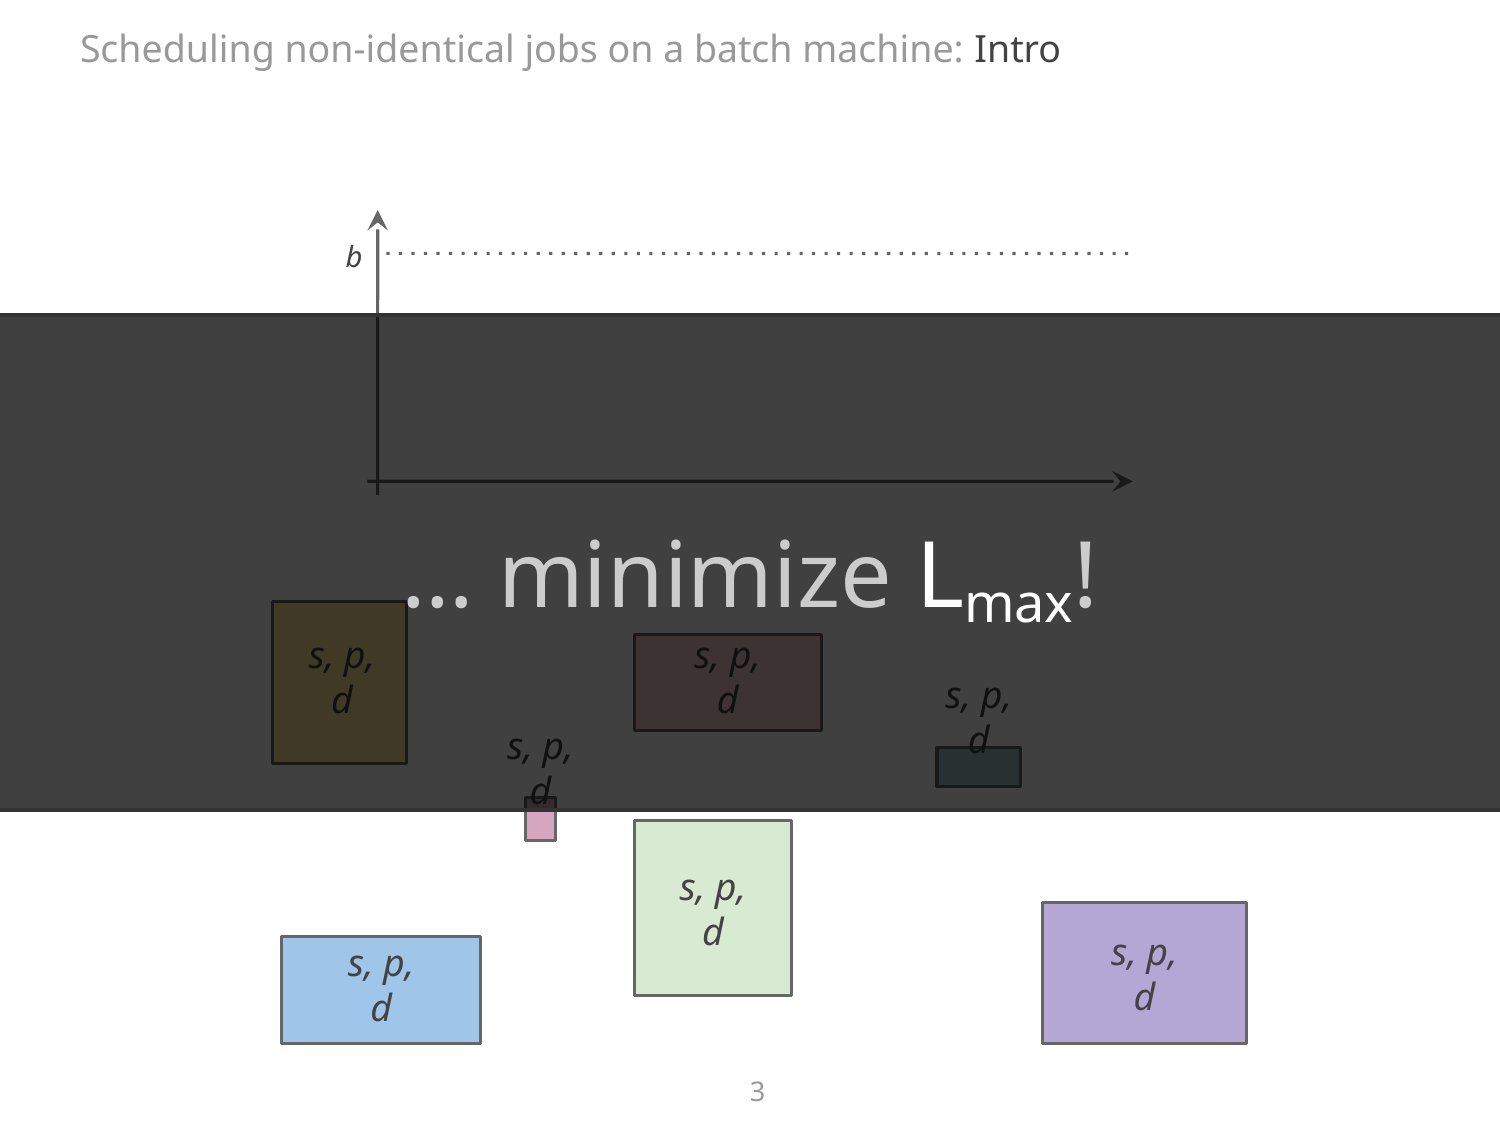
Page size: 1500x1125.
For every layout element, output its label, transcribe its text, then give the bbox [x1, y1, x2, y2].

text_box s, p, d [321, 952, 442, 1015]
text_box [281, 936, 481, 1044]
text_box … minimize Lmax! [180, 502, 1321, 631]
text_box [1042, 902, 1247, 1044]
text_box [0, 314, 1500, 841]
text_box b [272, 206, 378, 301]
text_box s, p, d [1084, 941, 1205, 1005]
title Scheduling non-identical jobs on a batch machine: Intro [27, 13, 1399, 85]
text_box s, p, d [1138, 992, 1149, 1005]
text_box [634, 820, 792, 996]
text_box s, p, d [652, 876, 773, 940]
text_box s, p, d [707, 927, 718, 940]
